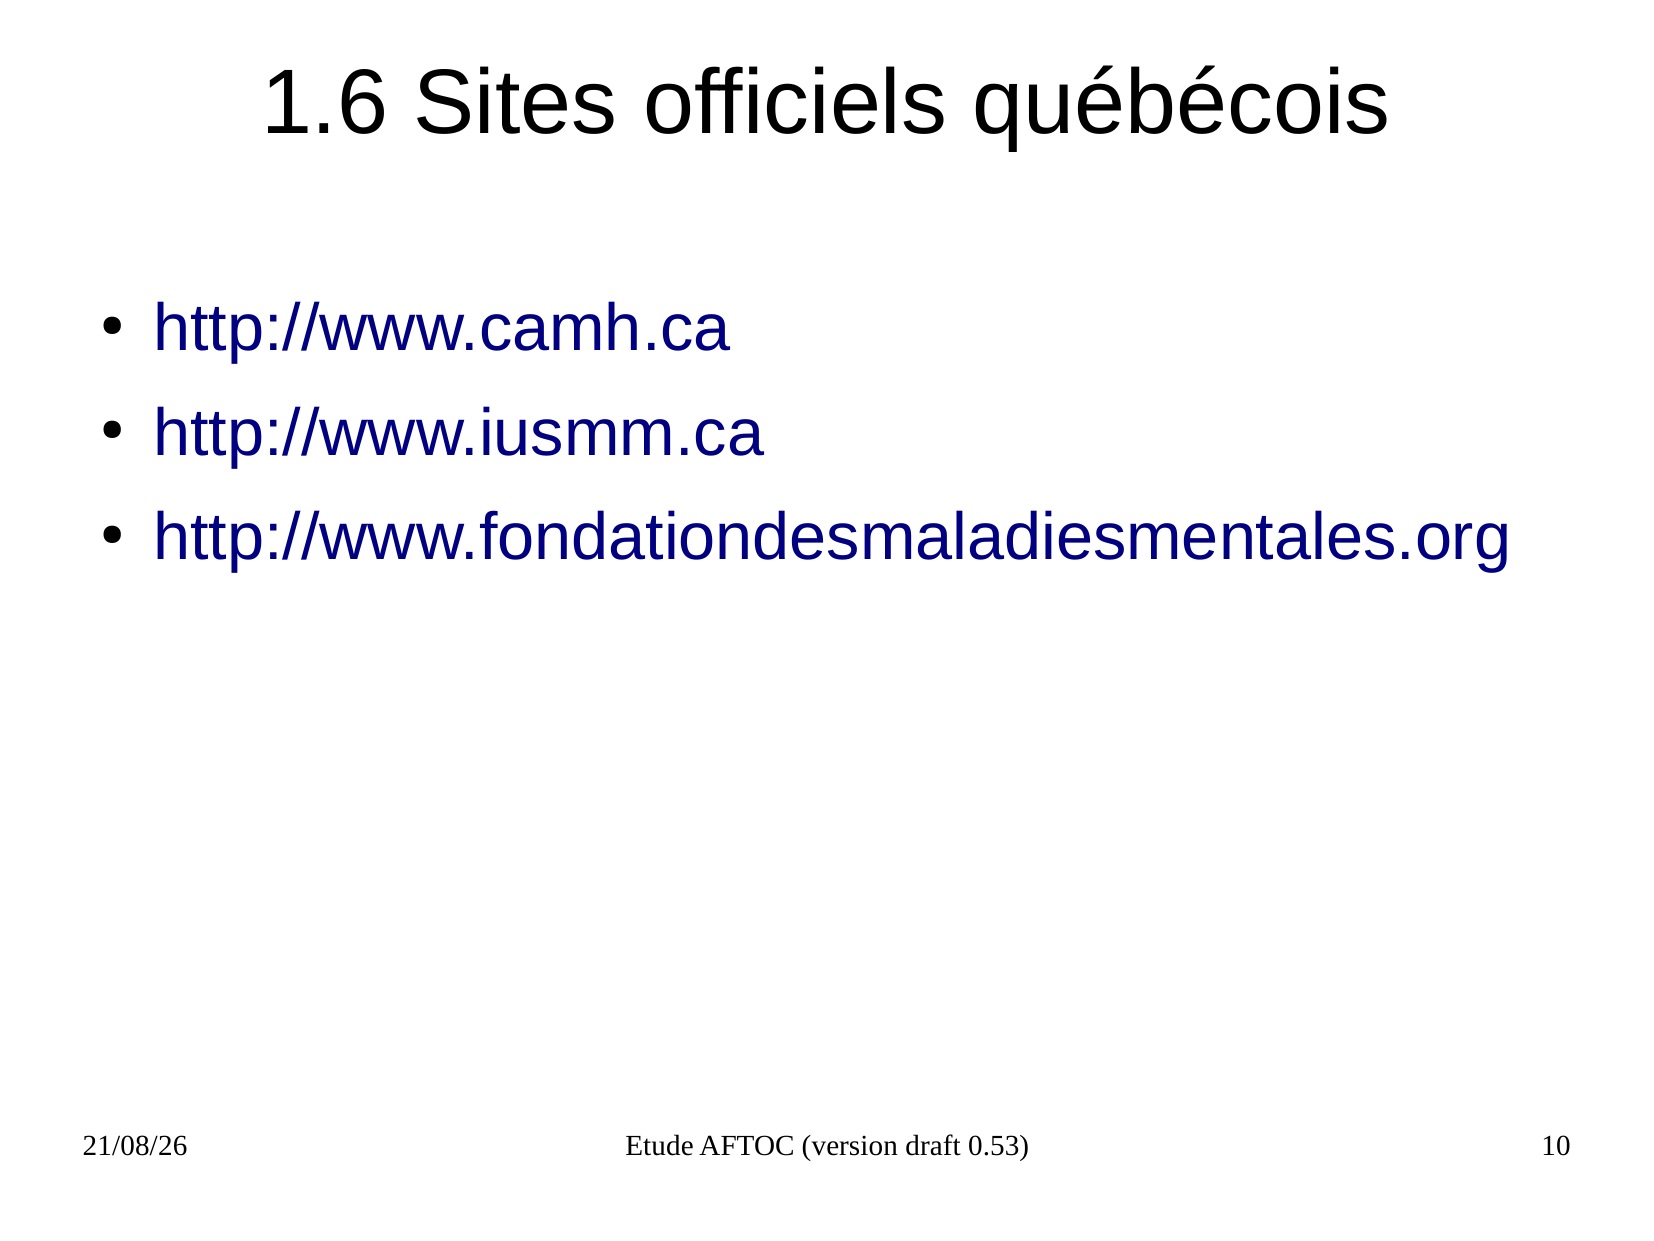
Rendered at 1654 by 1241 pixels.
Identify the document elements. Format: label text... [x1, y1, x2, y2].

list http://www.camh.ca http://www.iusmm.ca http://www.fondationdesmaladiesmentales.org [82, 290, 1571, 1010]
title 1.6 Sites officiels québécois [82, 49, 1571, 154]
